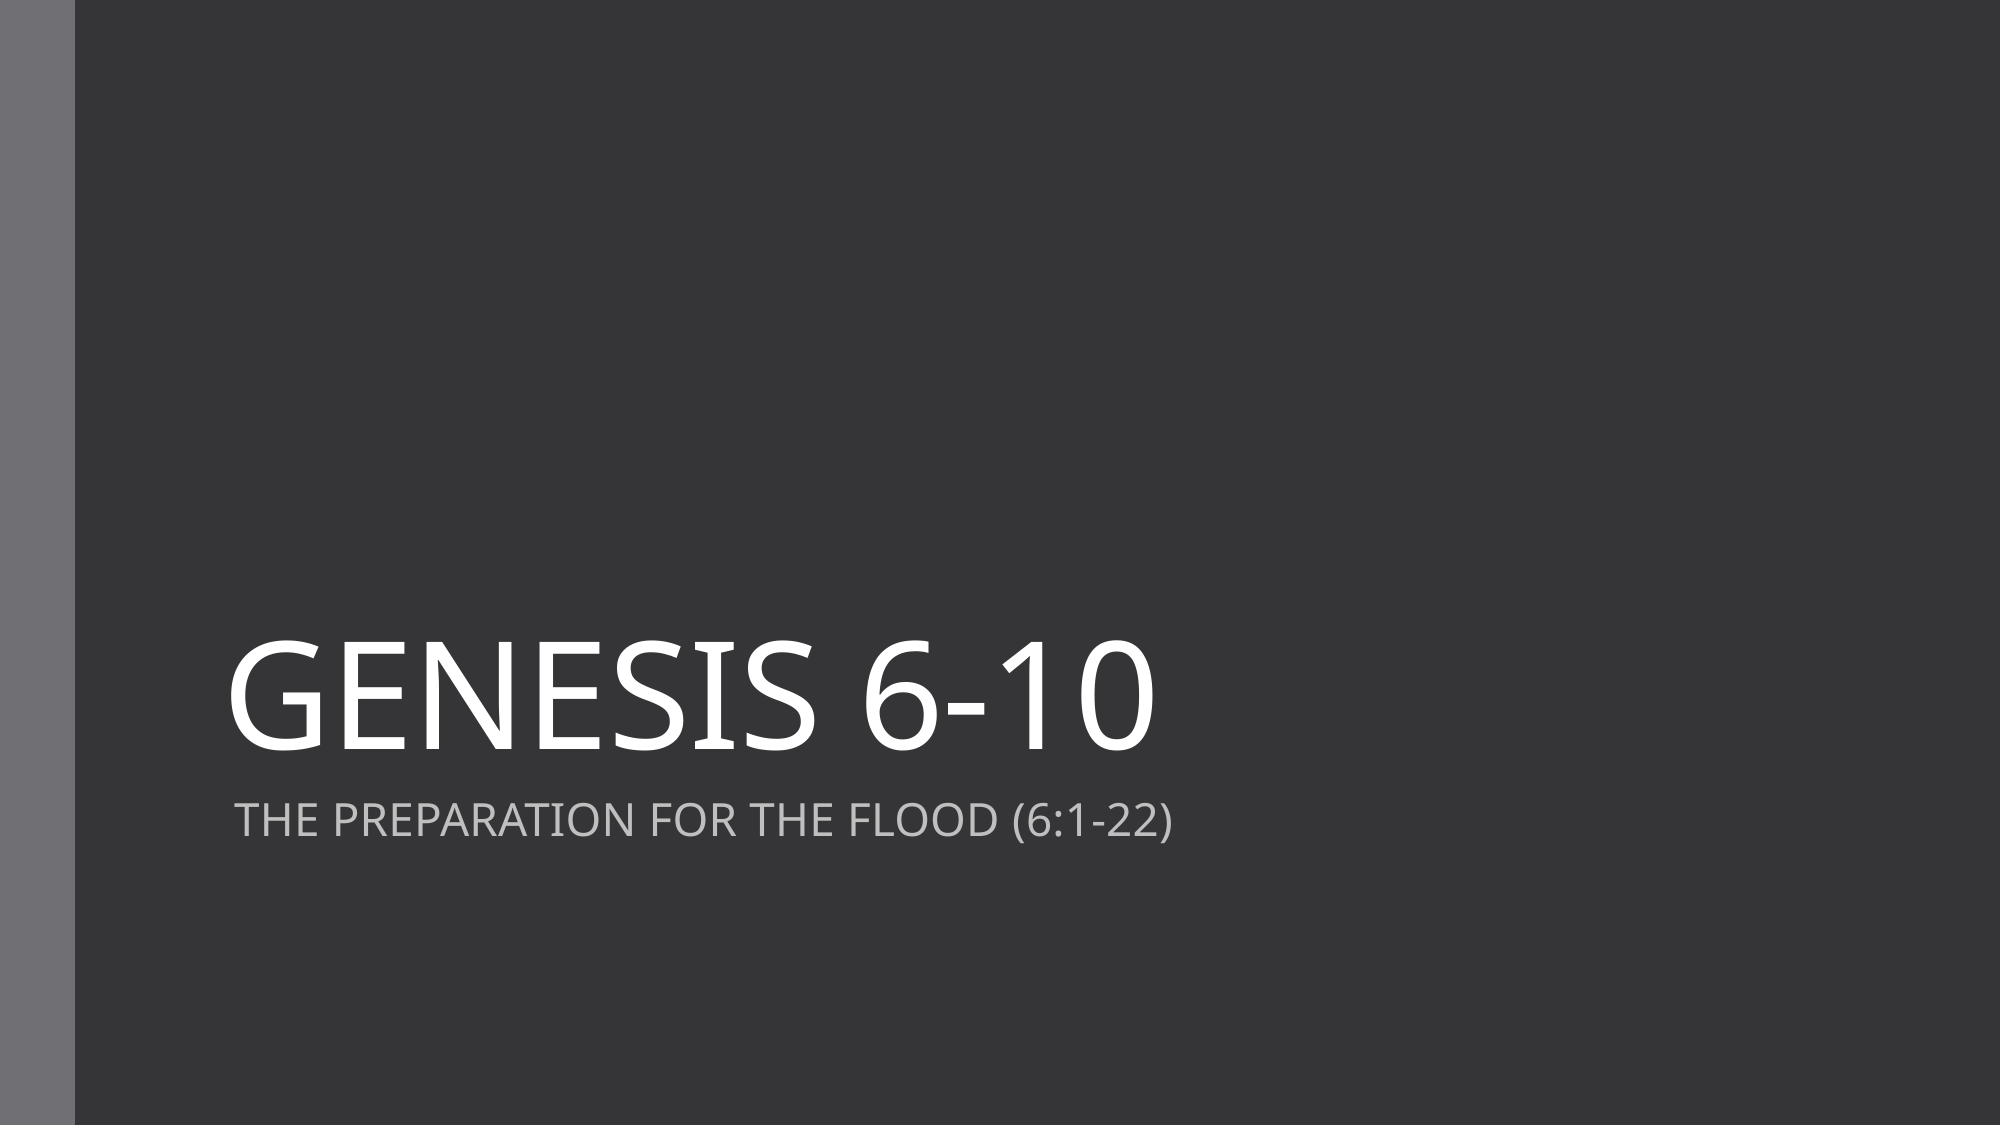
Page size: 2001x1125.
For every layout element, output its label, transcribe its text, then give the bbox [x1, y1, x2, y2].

title GENESIS 6-10 [206, 124, 1752, 787]
subtitle THE PREPARATION FOR THE FLOOD (6:1-22) [206, 787, 1752, 1066]
